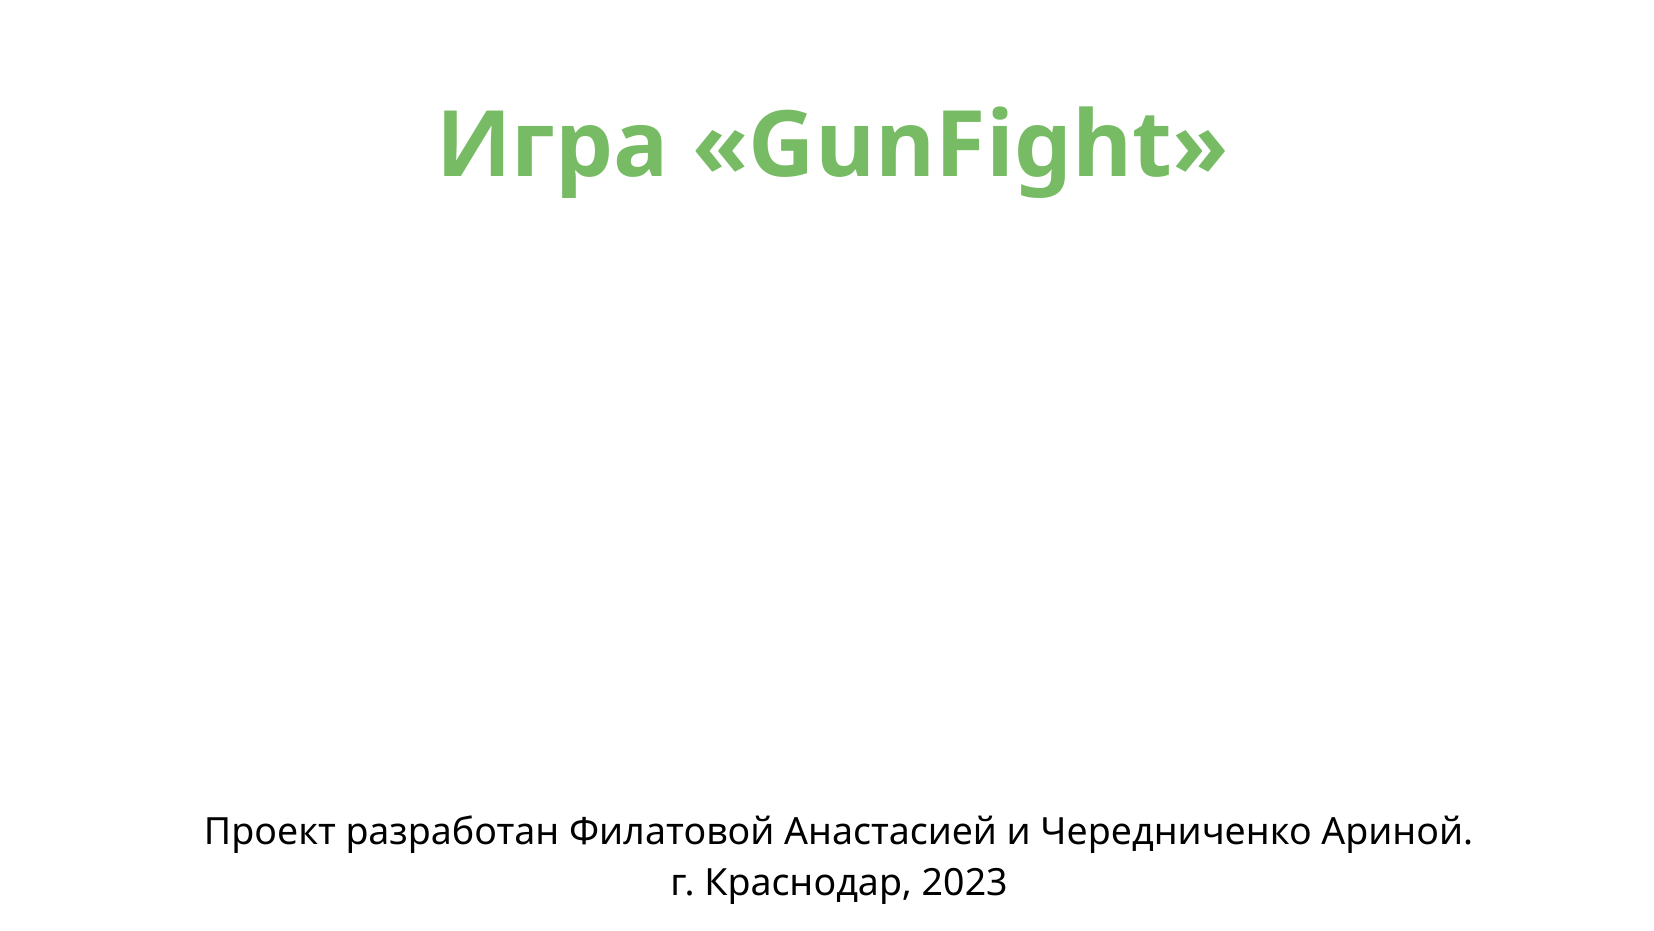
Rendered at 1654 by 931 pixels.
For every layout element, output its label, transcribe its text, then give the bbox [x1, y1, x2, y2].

title Игра «GunFight» [88, 63, 1577, 219]
text_box Проект разработан Филатовой Анастасией и Чередниченко Ариной. г. Краснодар, 2023 [54, 797, 1625, 904]
